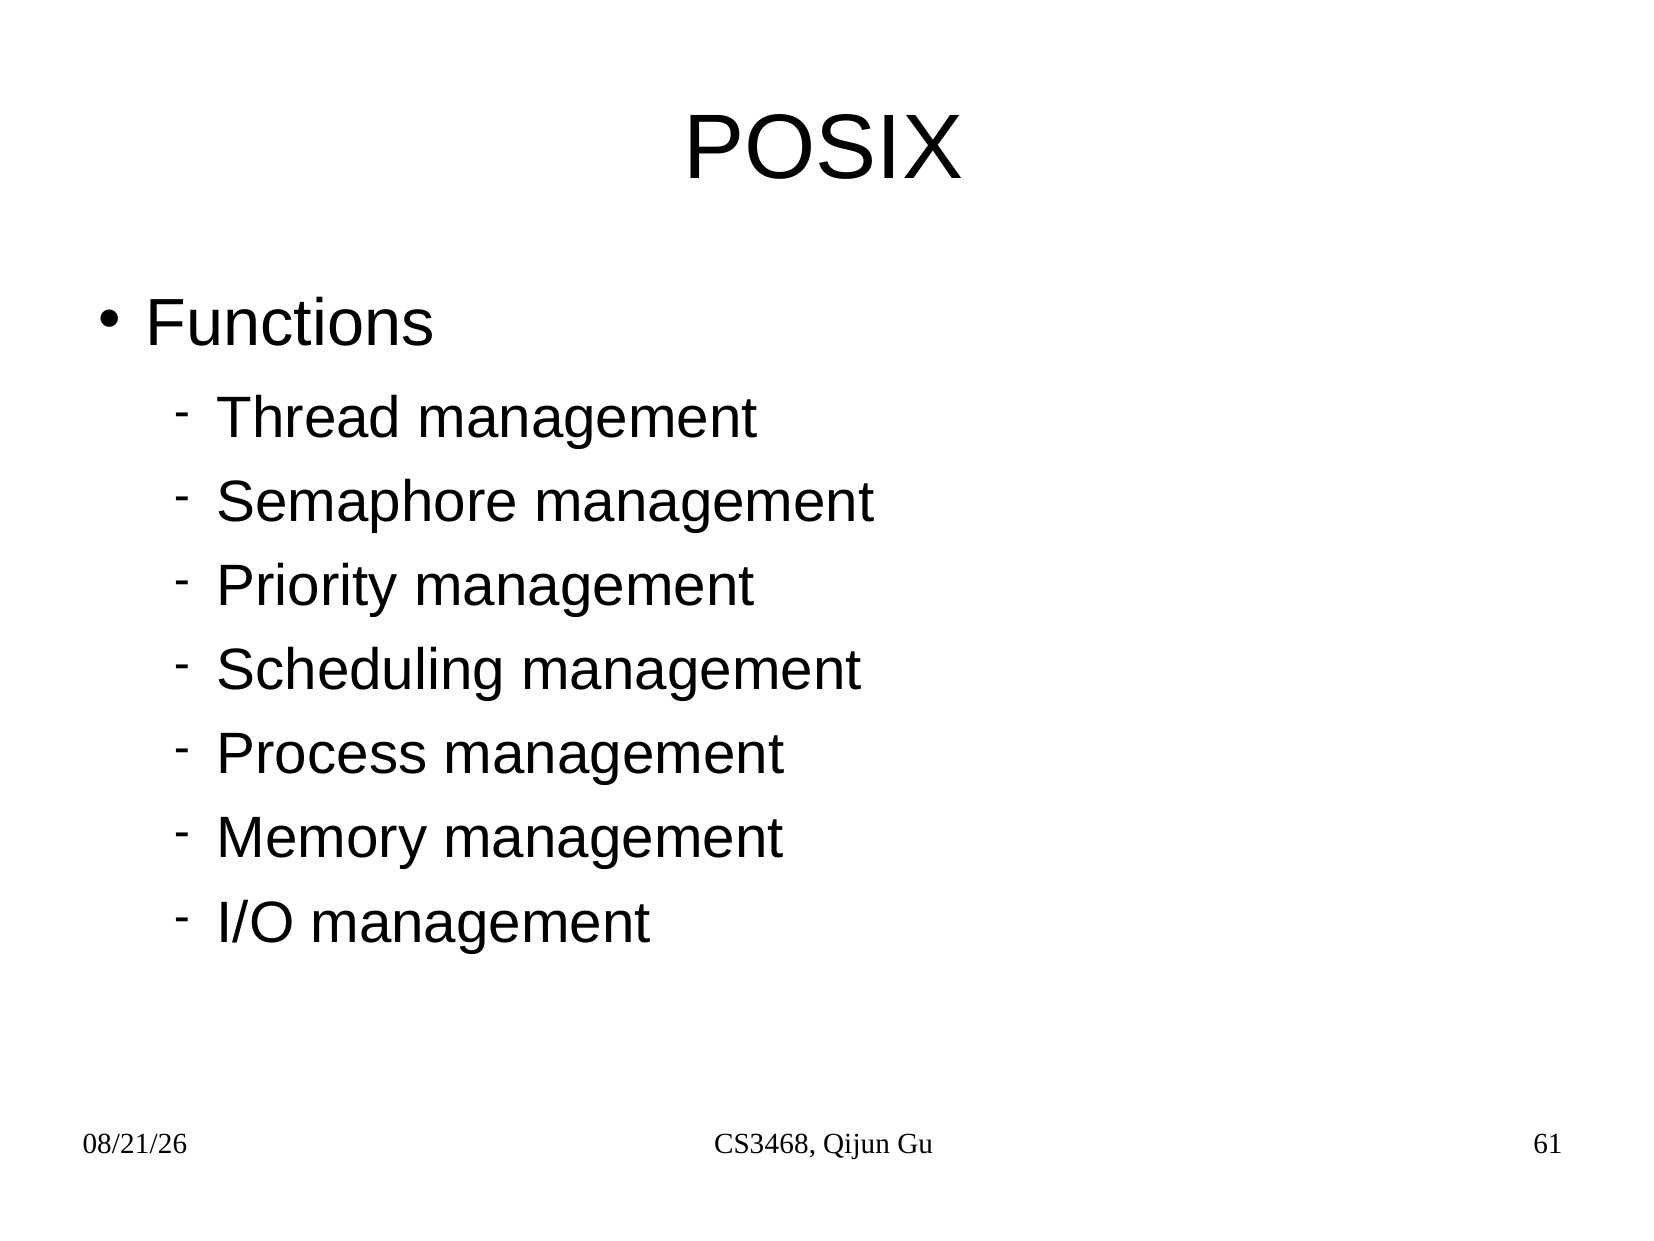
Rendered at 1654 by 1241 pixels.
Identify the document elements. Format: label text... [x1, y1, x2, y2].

list Functions Thread management Semaphore management Priority management Scheduling management Process management Memory management I/O management [82, 290, 1565, 1088]
title POSIX [82, 56, 1565, 243]
